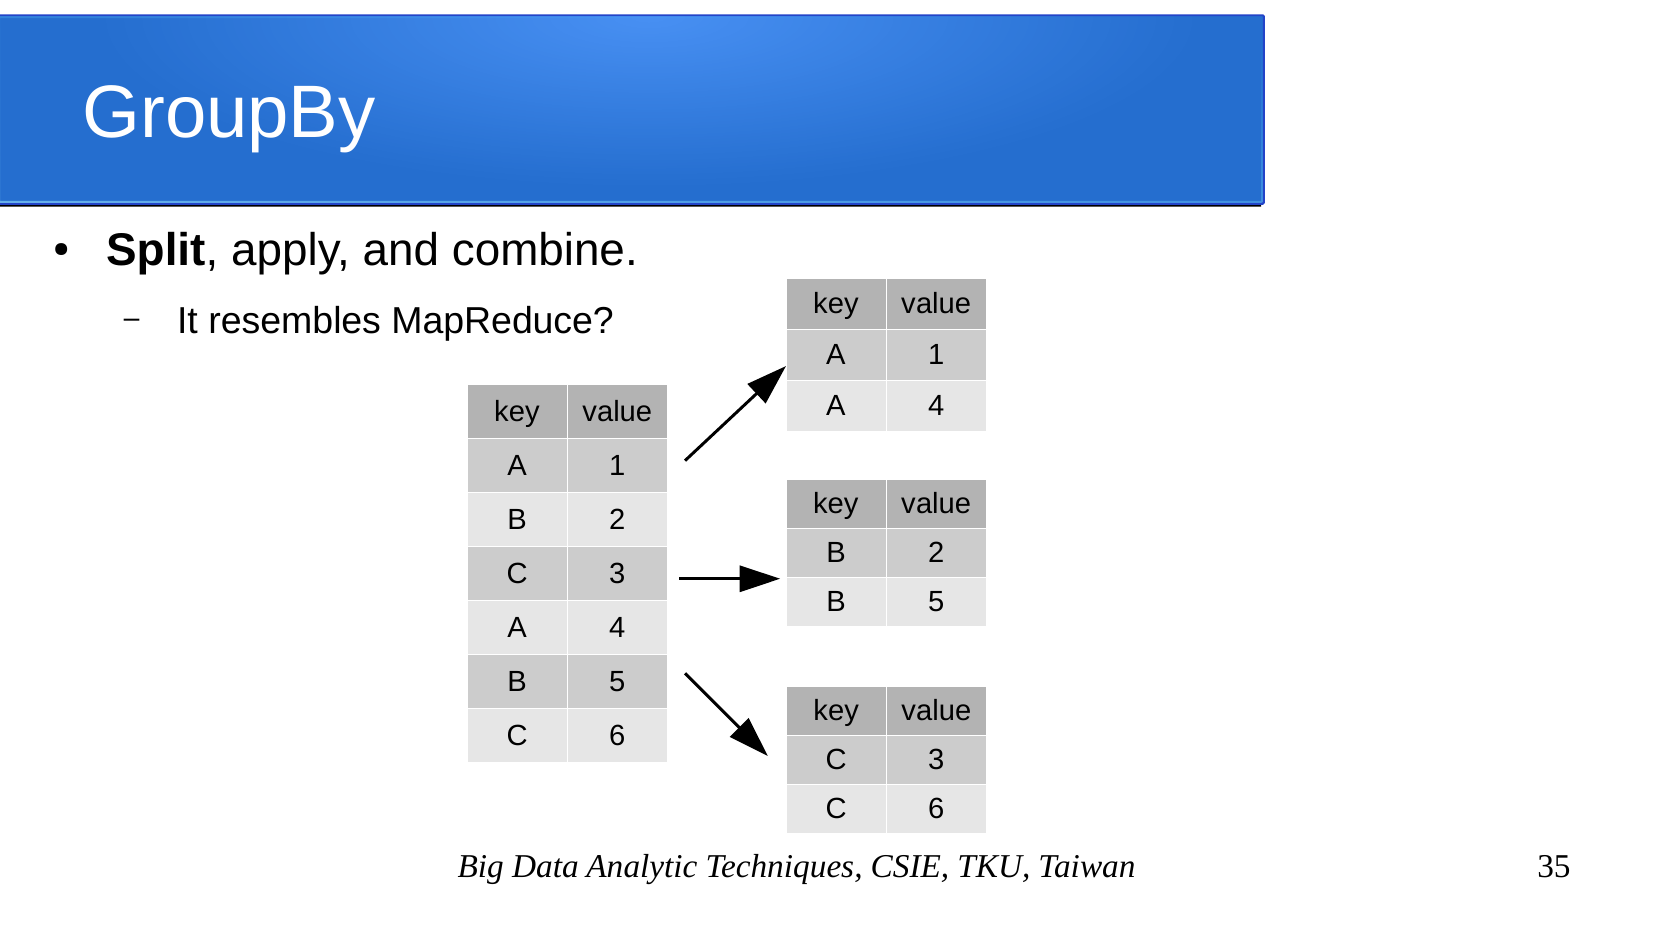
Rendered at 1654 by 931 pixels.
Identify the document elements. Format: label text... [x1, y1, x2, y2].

table_cell B [787, 578, 886, 626]
table_header value [887, 279, 986, 329]
table_header key [787, 480, 886, 528]
table_cell 1 [568, 439, 667, 492]
table_cell C [468, 547, 567, 600]
table_cell A [468, 601, 567, 654]
table_cell 2 [568, 493, 667, 546]
table_header key [468, 385, 567, 438]
table_cell C [468, 709, 567, 762]
table_cell B [468, 655, 567, 708]
table_cell B [468, 493, 567, 546]
table_cell 1 [887, 330, 986, 380]
table_cell 5 [887, 578, 986, 626]
table_cell 3 [887, 736, 986, 784]
table_header key [787, 279, 886, 329]
title GroupBy [82, 35, 1235, 189]
table_cell 6 [568, 709, 667, 762]
table_header key [787, 687, 886, 735]
table_cell 3 [568, 547, 667, 600]
list Split, apply, and combine. It resembles MapReduce? [35, 224, 674, 764]
table_cell A [787, 381, 886, 431]
table_cell C [787, 785, 886, 833]
table_cell 4 [887, 381, 986, 431]
table_cell 4 [568, 601, 667, 654]
table_cell 2 [887, 529, 986, 577]
table_cell 6 [887, 785, 986, 833]
table_header value [887, 687, 986, 735]
table_cell C [787, 736, 886, 784]
table_cell A [468, 439, 567, 492]
table_cell 5 [568, 655, 667, 708]
table_header value [568, 385, 667, 438]
table_header value [887, 480, 986, 528]
table_cell B [787, 529, 886, 577]
table_cell A [787, 330, 886, 380]
